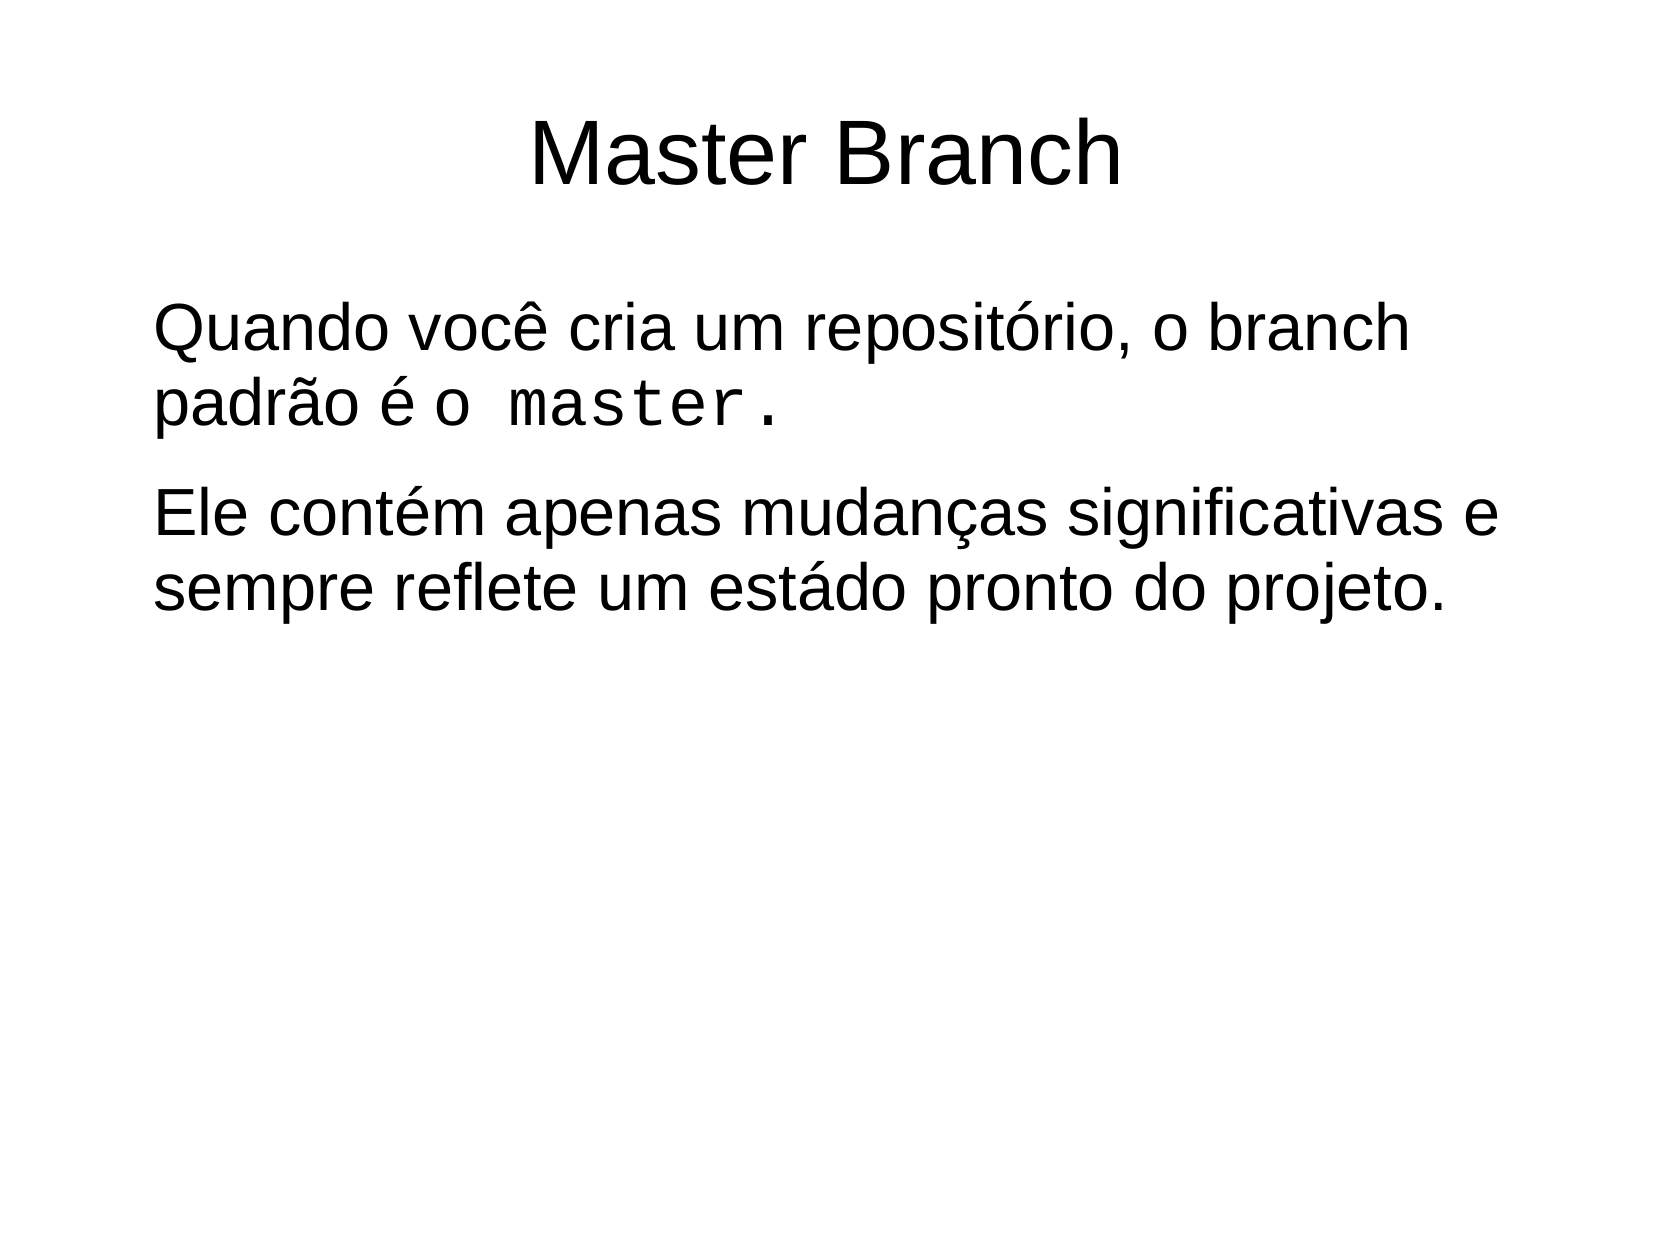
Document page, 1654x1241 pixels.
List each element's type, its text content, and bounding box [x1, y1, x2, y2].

list Quando você cria um repositório, o branch padrão é o master. Ele contém apenas mudanças significativas e sempre reflete um estádo pronto do projeto. [82, 290, 1538, 1010]
title Master Branch [82, 49, 1571, 257]
